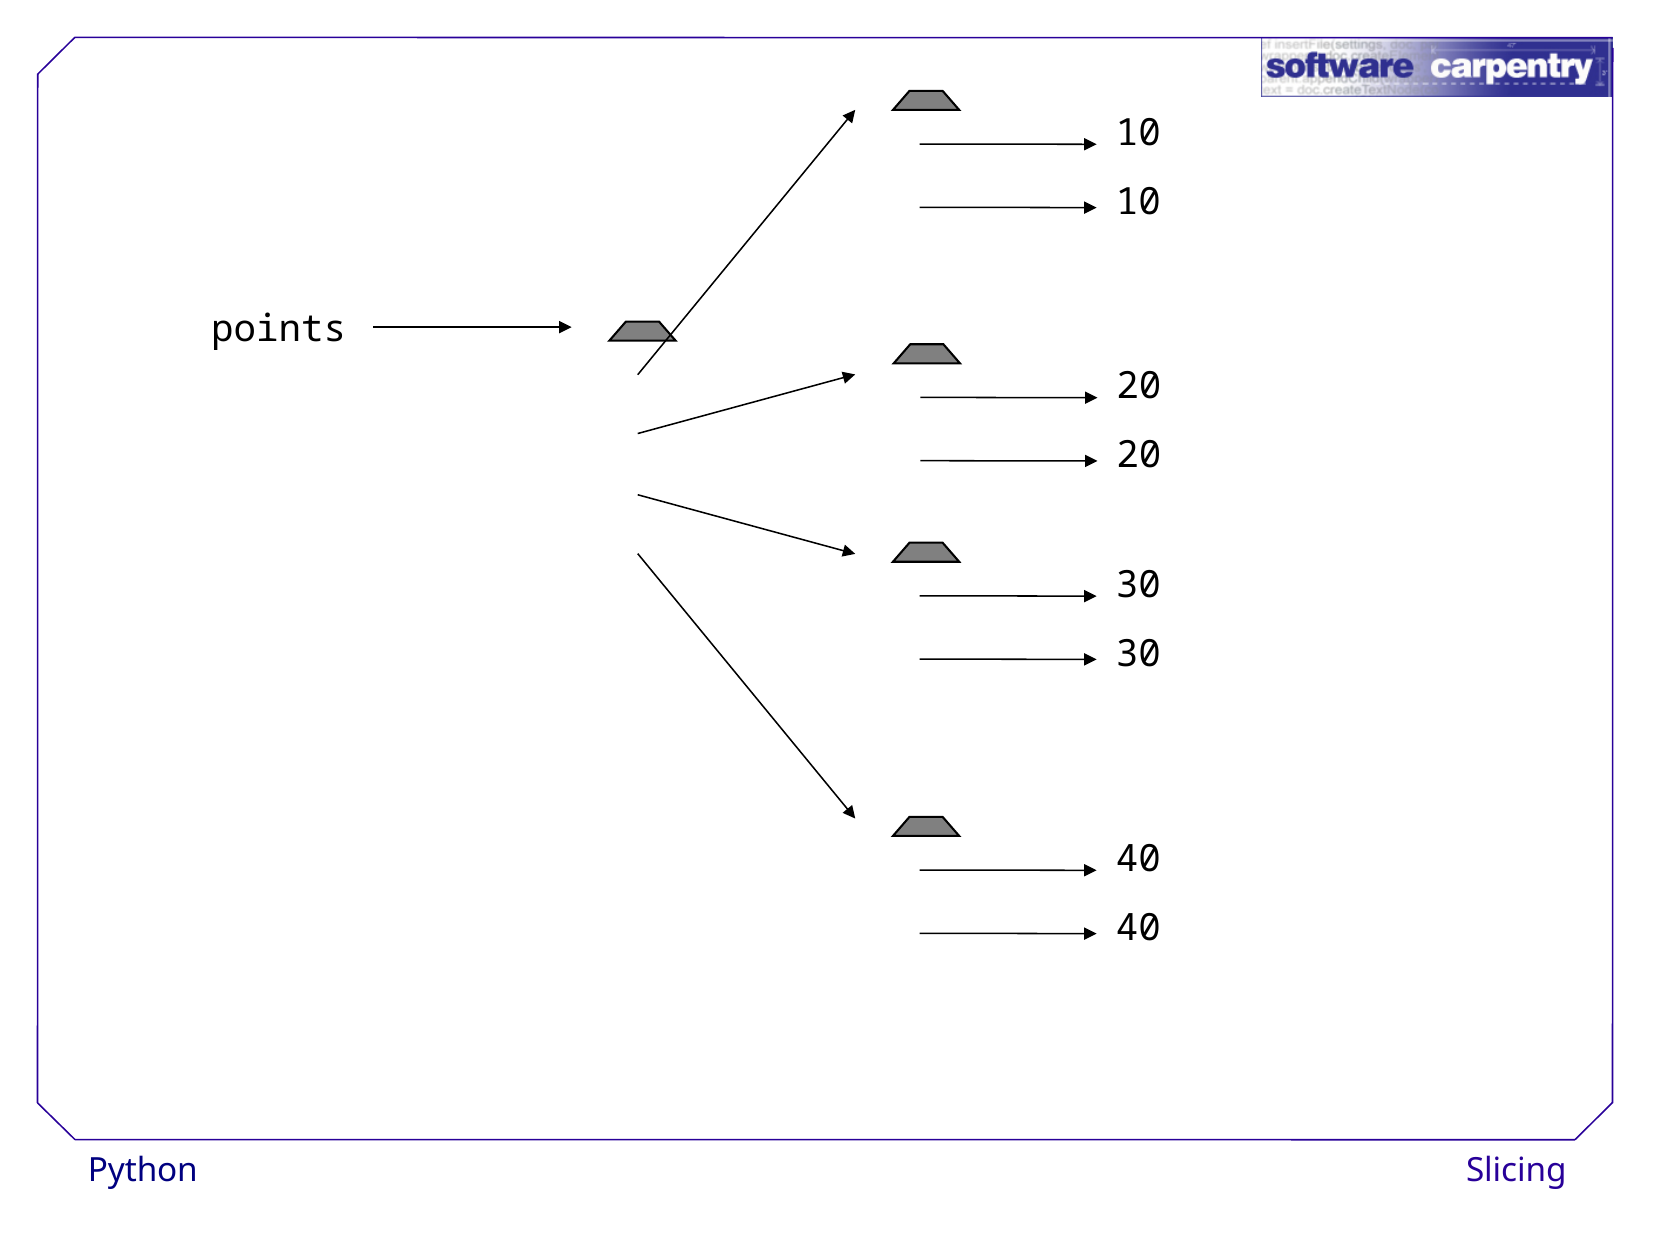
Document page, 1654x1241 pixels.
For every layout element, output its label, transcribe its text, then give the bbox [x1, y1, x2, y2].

table_header [893, 110, 959, 185]
table_header [610, 341, 676, 416]
table_header [893, 836, 959, 911]
text_box 30 [1100, 604, 1176, 696]
table_header [893, 562, 959, 637]
table_cell [893, 185, 959, 260]
text_box [609, 321, 670, 341]
table_cell [893, 637, 959, 712]
table_cell [893, 911, 959, 987]
text_box 40 [1100, 878, 1176, 970]
table_cell [894, 438, 960, 514]
table_cell [610, 491, 676, 567]
table_cell [610, 416, 676, 491]
table_header [894, 364, 960, 438]
picture [1261, 39, 1613, 97]
text_box points [193, 279, 364, 371]
text_box [892, 542, 960, 562]
text_box [893, 344, 960, 364]
text_box 30 [1100, 543, 1176, 604]
text_box [892, 90, 960, 110]
text_box 10 [1100, 91, 1176, 152]
text_box 10 [1100, 152, 1176, 244]
text_box 40 [1100, 817, 1176, 878]
table_cell [610, 567, 676, 642]
text_box [668, 336, 676, 341]
text_box 20 [1101, 345, 1177, 406]
text_box [892, 816, 960, 836]
table_cell [651, 567, 676, 597]
text_box 20 [1101, 406, 1177, 498]
